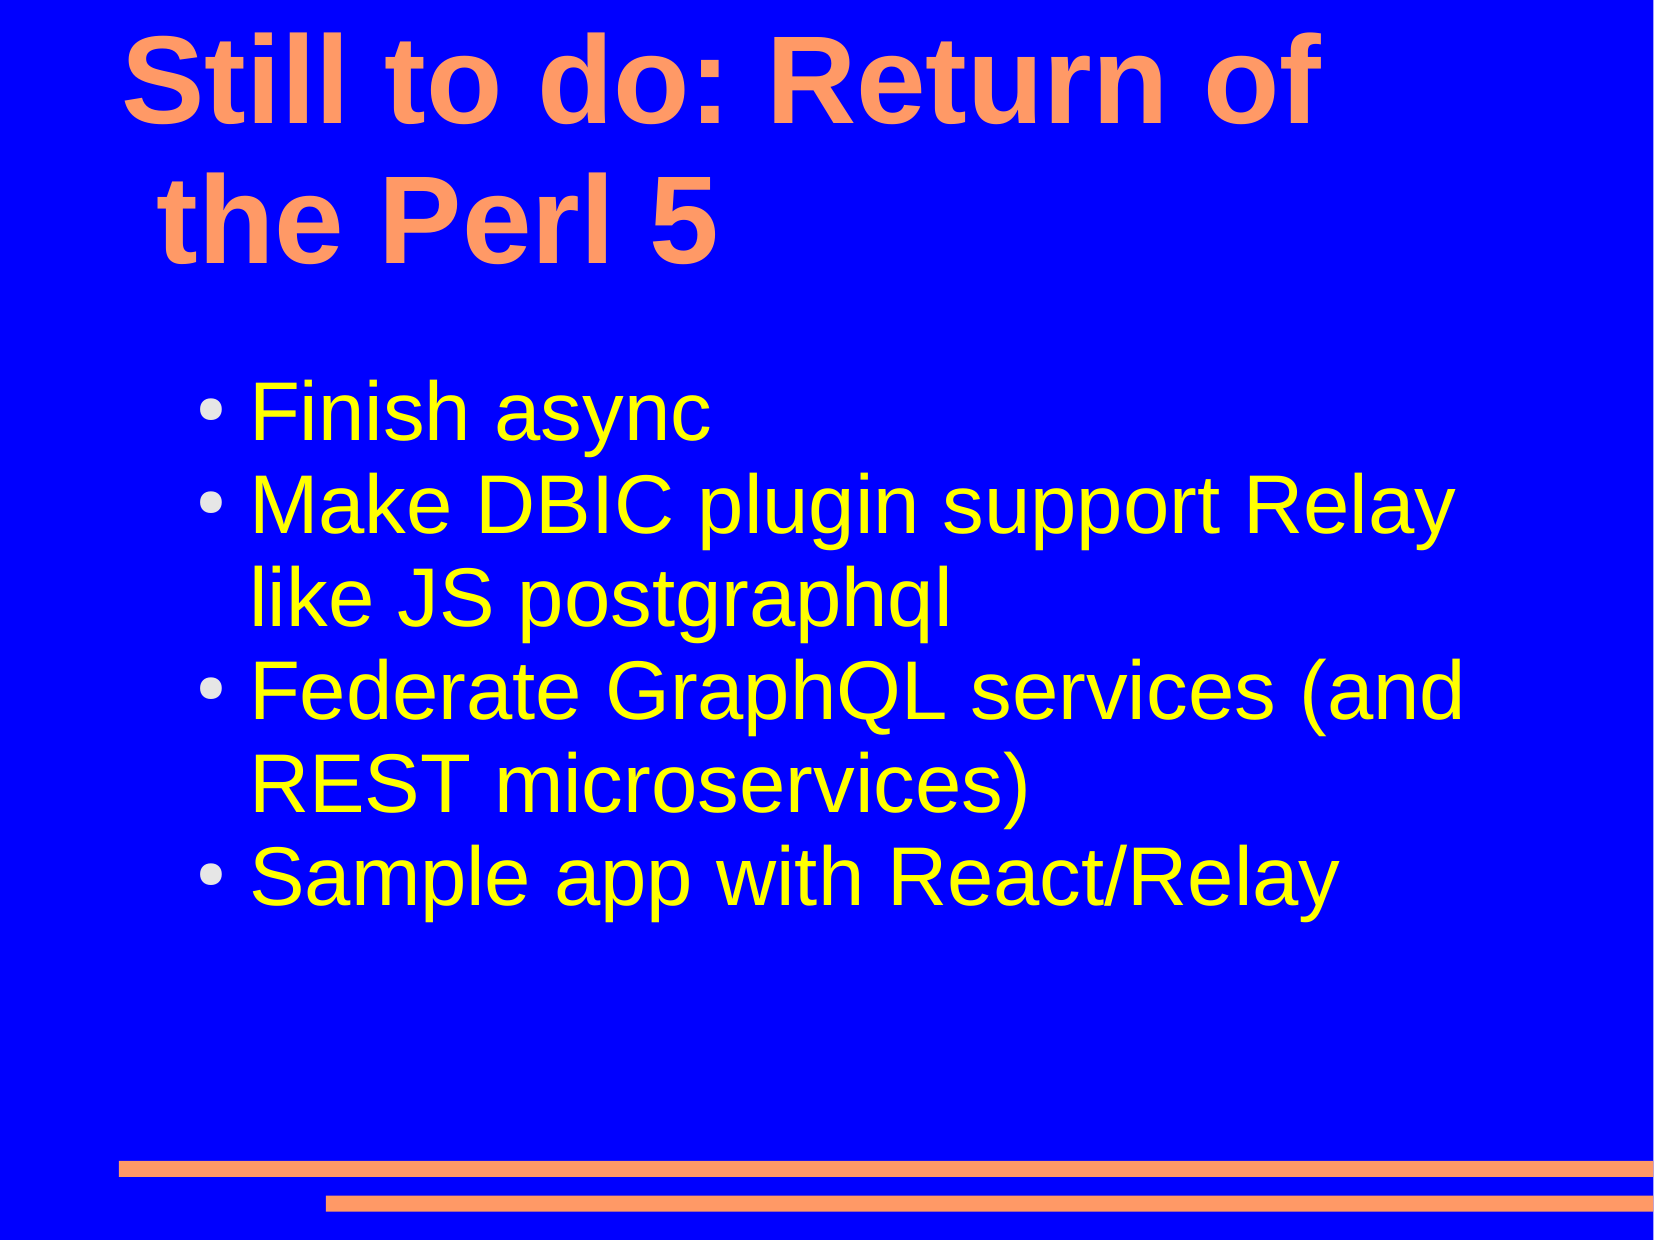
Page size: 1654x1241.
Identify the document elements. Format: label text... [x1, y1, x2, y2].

list Finish async Make DBIC plugin support Relay like JS postgraphql Federate GraphQL services (and REST microservices) Sample app with React/Relay [178, 364, 1570, 1147]
title Still to do: Return of the Perl 5 [121, 10, 1534, 290]
